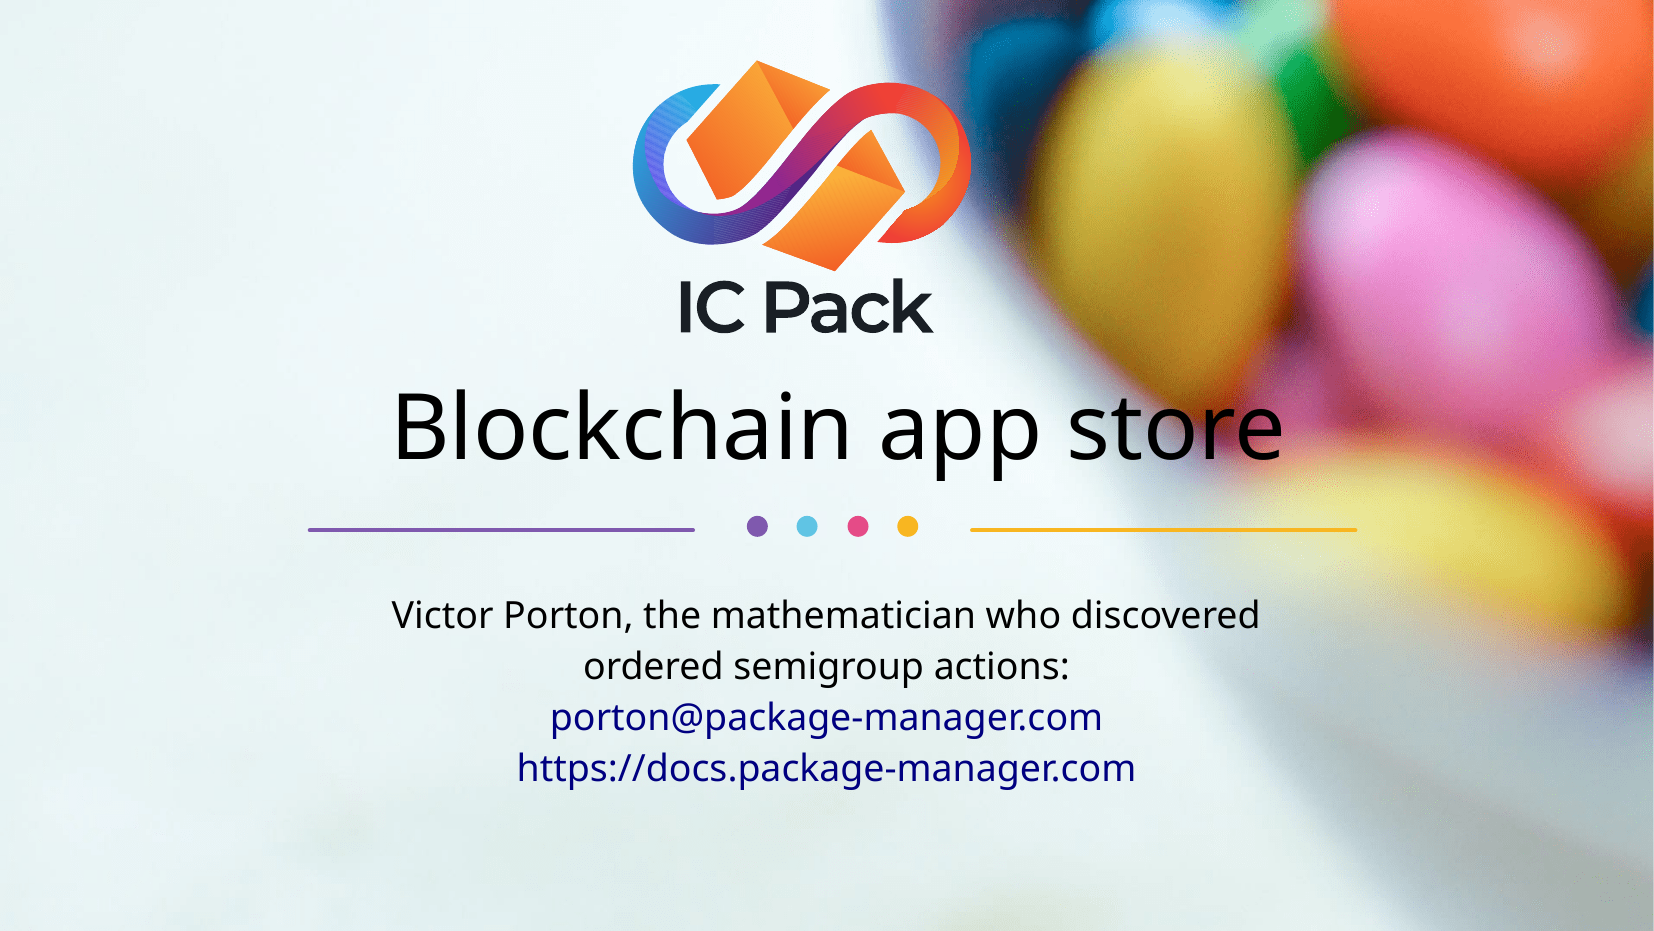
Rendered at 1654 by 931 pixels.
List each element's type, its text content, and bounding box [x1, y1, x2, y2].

title Blockchain app store [94, 346, 1583, 502]
text_box Victor Porton, the mathematician who discovered ordered semigroup actions: porton@package-manager.com https://docs.package-manager.com [797, 661, 857, 721]
text_box [796, 515, 818, 537]
text_box [847, 515, 869, 537]
text_box [746, 515, 768, 537]
text_box [897, 515, 919, 537]
picture [0, 0, 1654, 931]
